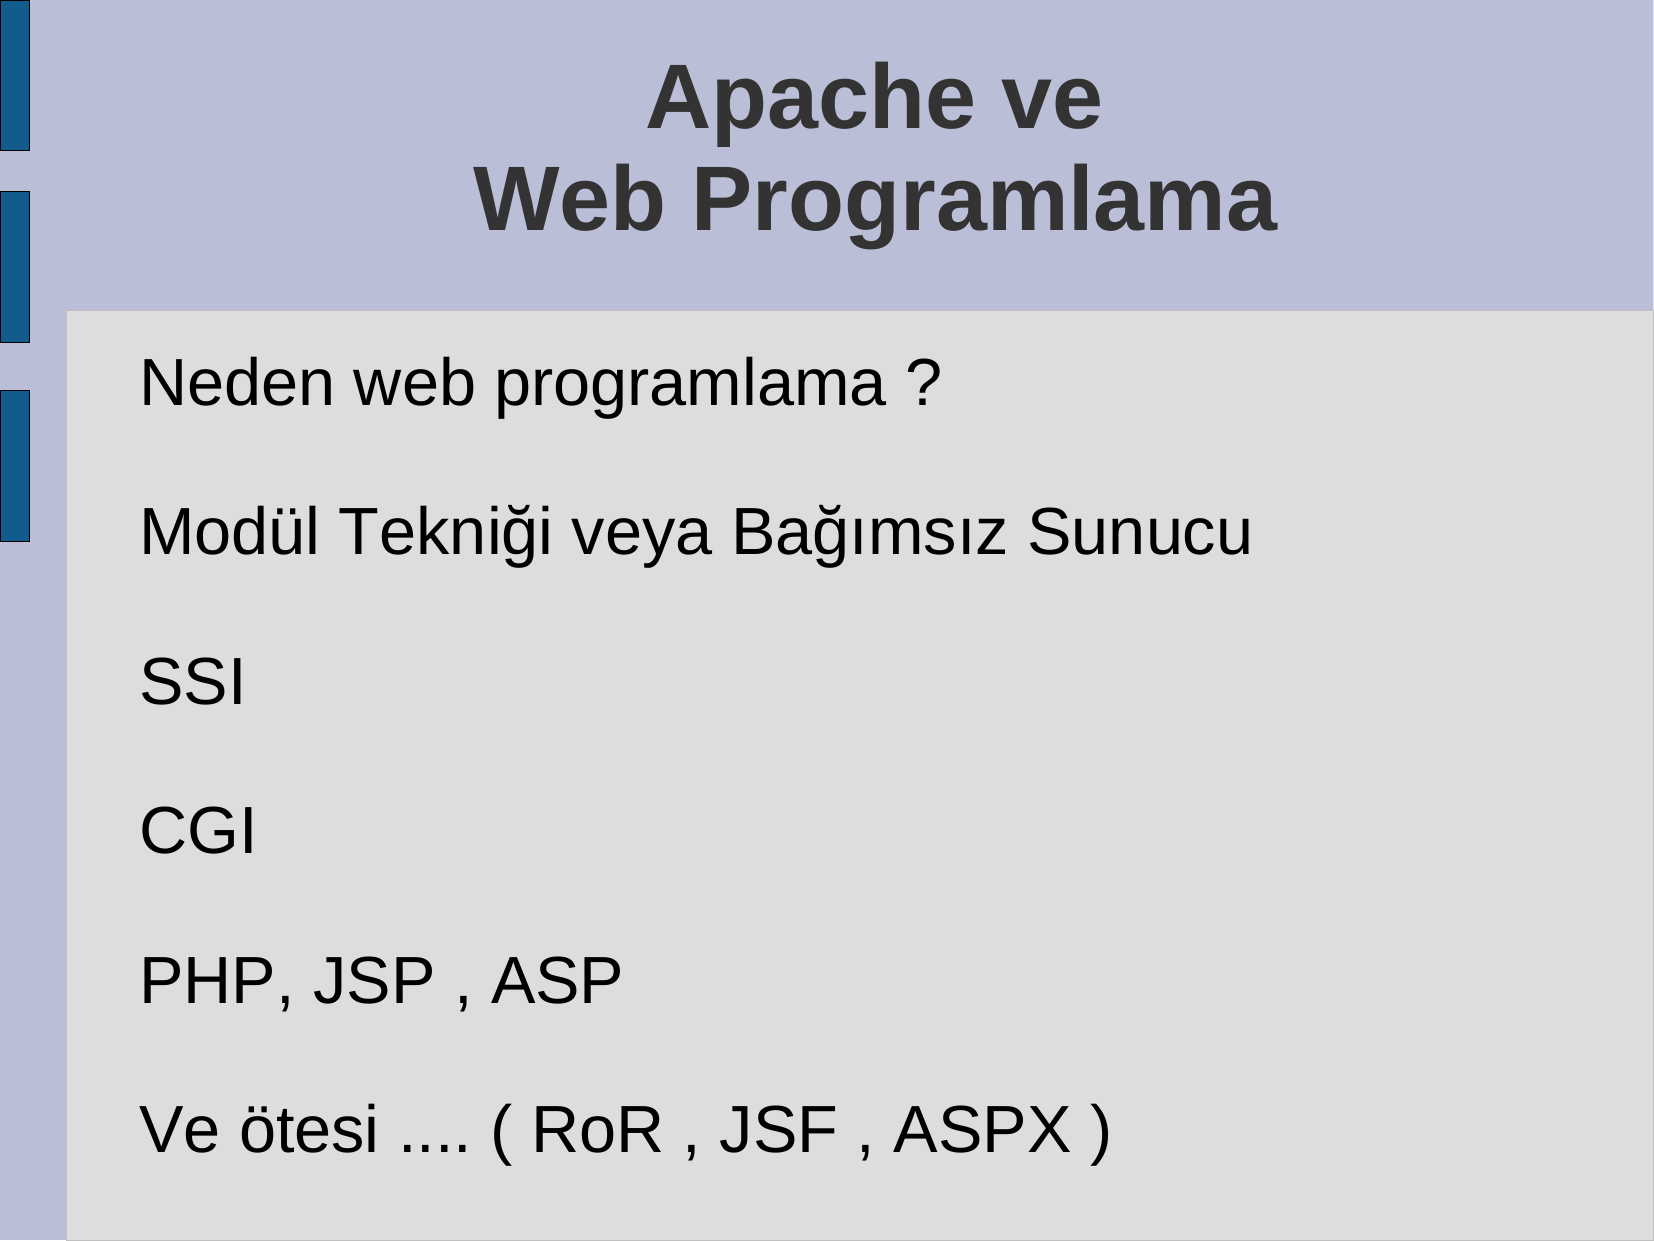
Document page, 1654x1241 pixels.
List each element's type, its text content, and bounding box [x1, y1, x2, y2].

list Neden web programlama ? Modül Tekniği veya Bağımsız Sunucu SSI CGI PHP, JSP , ASP Ve ötesi .... ( RoR , JSF , ASPX ) [121, 344, 1534, 1201]
title Apache ve Web Programlama [121, 0, 1534, 296]
